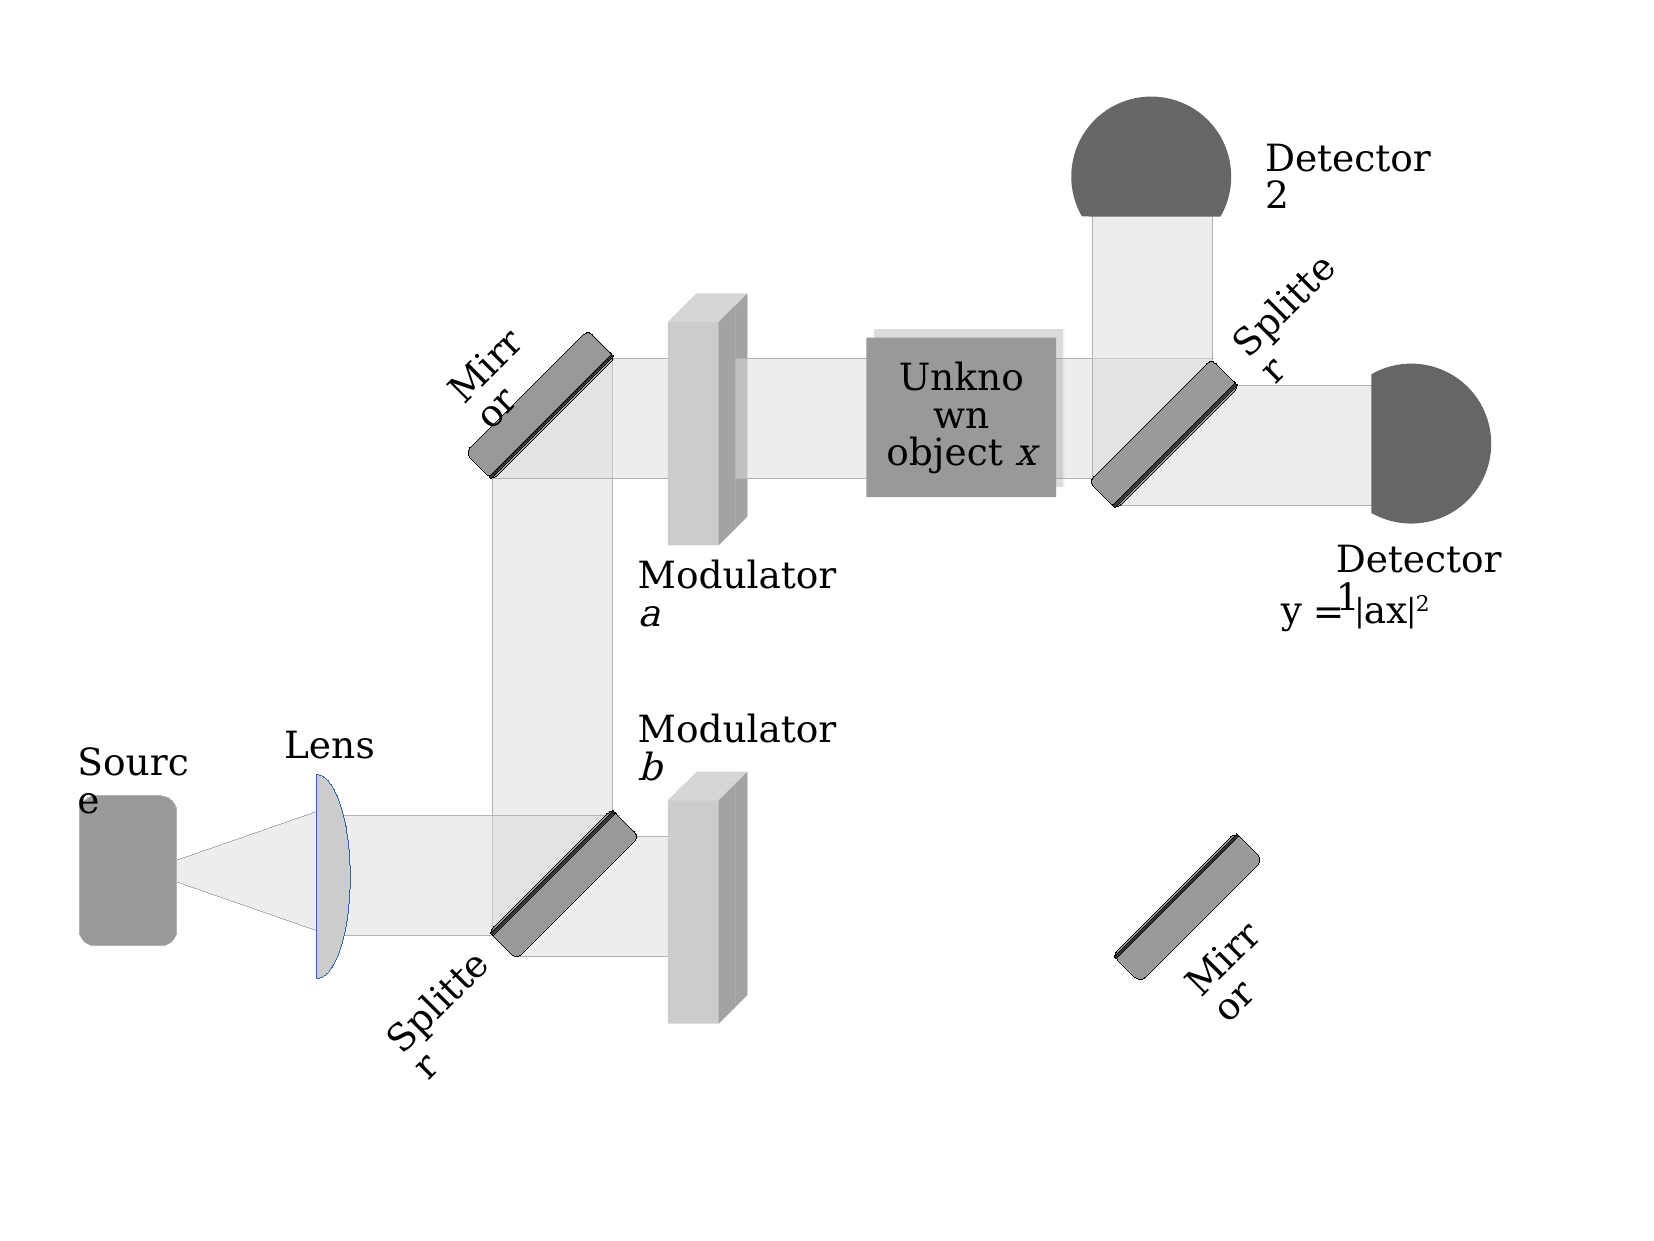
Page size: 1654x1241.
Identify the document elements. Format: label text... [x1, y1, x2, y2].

text_box y = |ax|2 [1266, 586, 1525, 643]
text_box Detector 1 [1321, 535, 1524, 586]
text_box [1114, 833, 1260, 980]
text_box Splitter [1212, 230, 1368, 386]
text_box Modulator b [622, 705, 863, 759]
text_box [79, 293, 866, 1024]
text_box Mirror [427, 292, 563, 427]
text_box [1065, 96, 1492, 524]
text_box Unknown object x [866, 337, 1057, 498]
text_box Mirror [1165, 885, 1300, 1020]
text_box Source [62, 738, 206, 799]
text_box Detector 2 [1250, 134, 1453, 188]
text_box Modulator a [622, 551, 863, 606]
text_box Splitter [365, 926, 522, 1083]
text_box Lens [269, 721, 413, 782]
